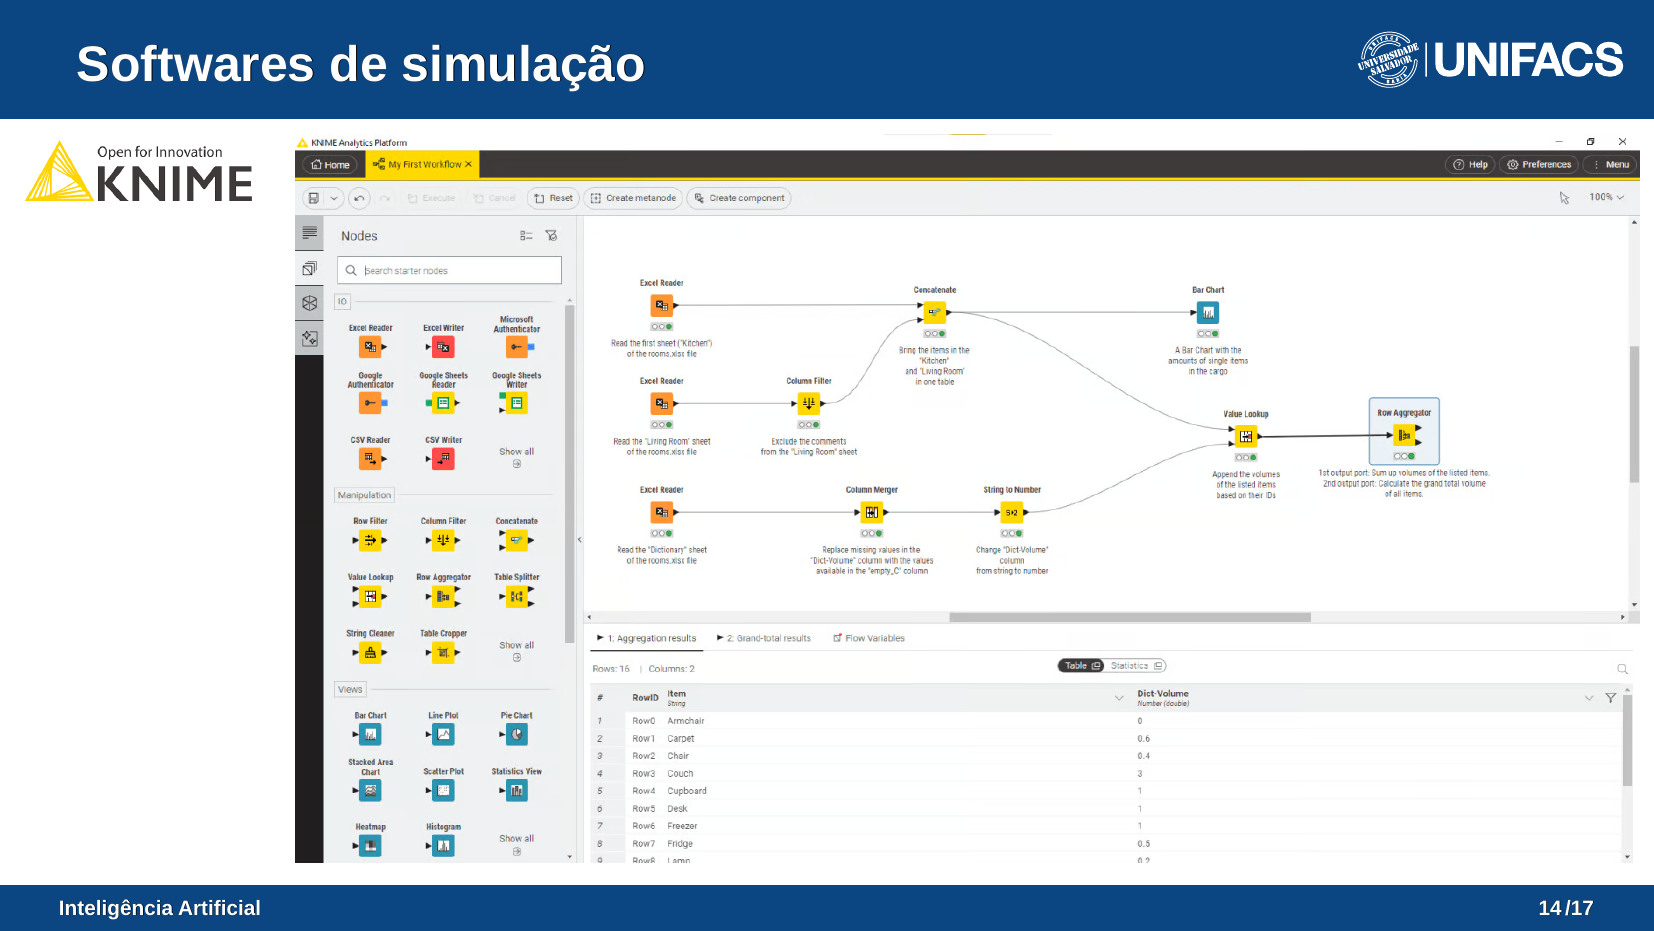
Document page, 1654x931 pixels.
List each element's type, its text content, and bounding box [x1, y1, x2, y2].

picture [295, 134, 1640, 863]
picture [21, 140, 253, 201]
text_box Softwares de simulação [76, 7, 1241, 120]
